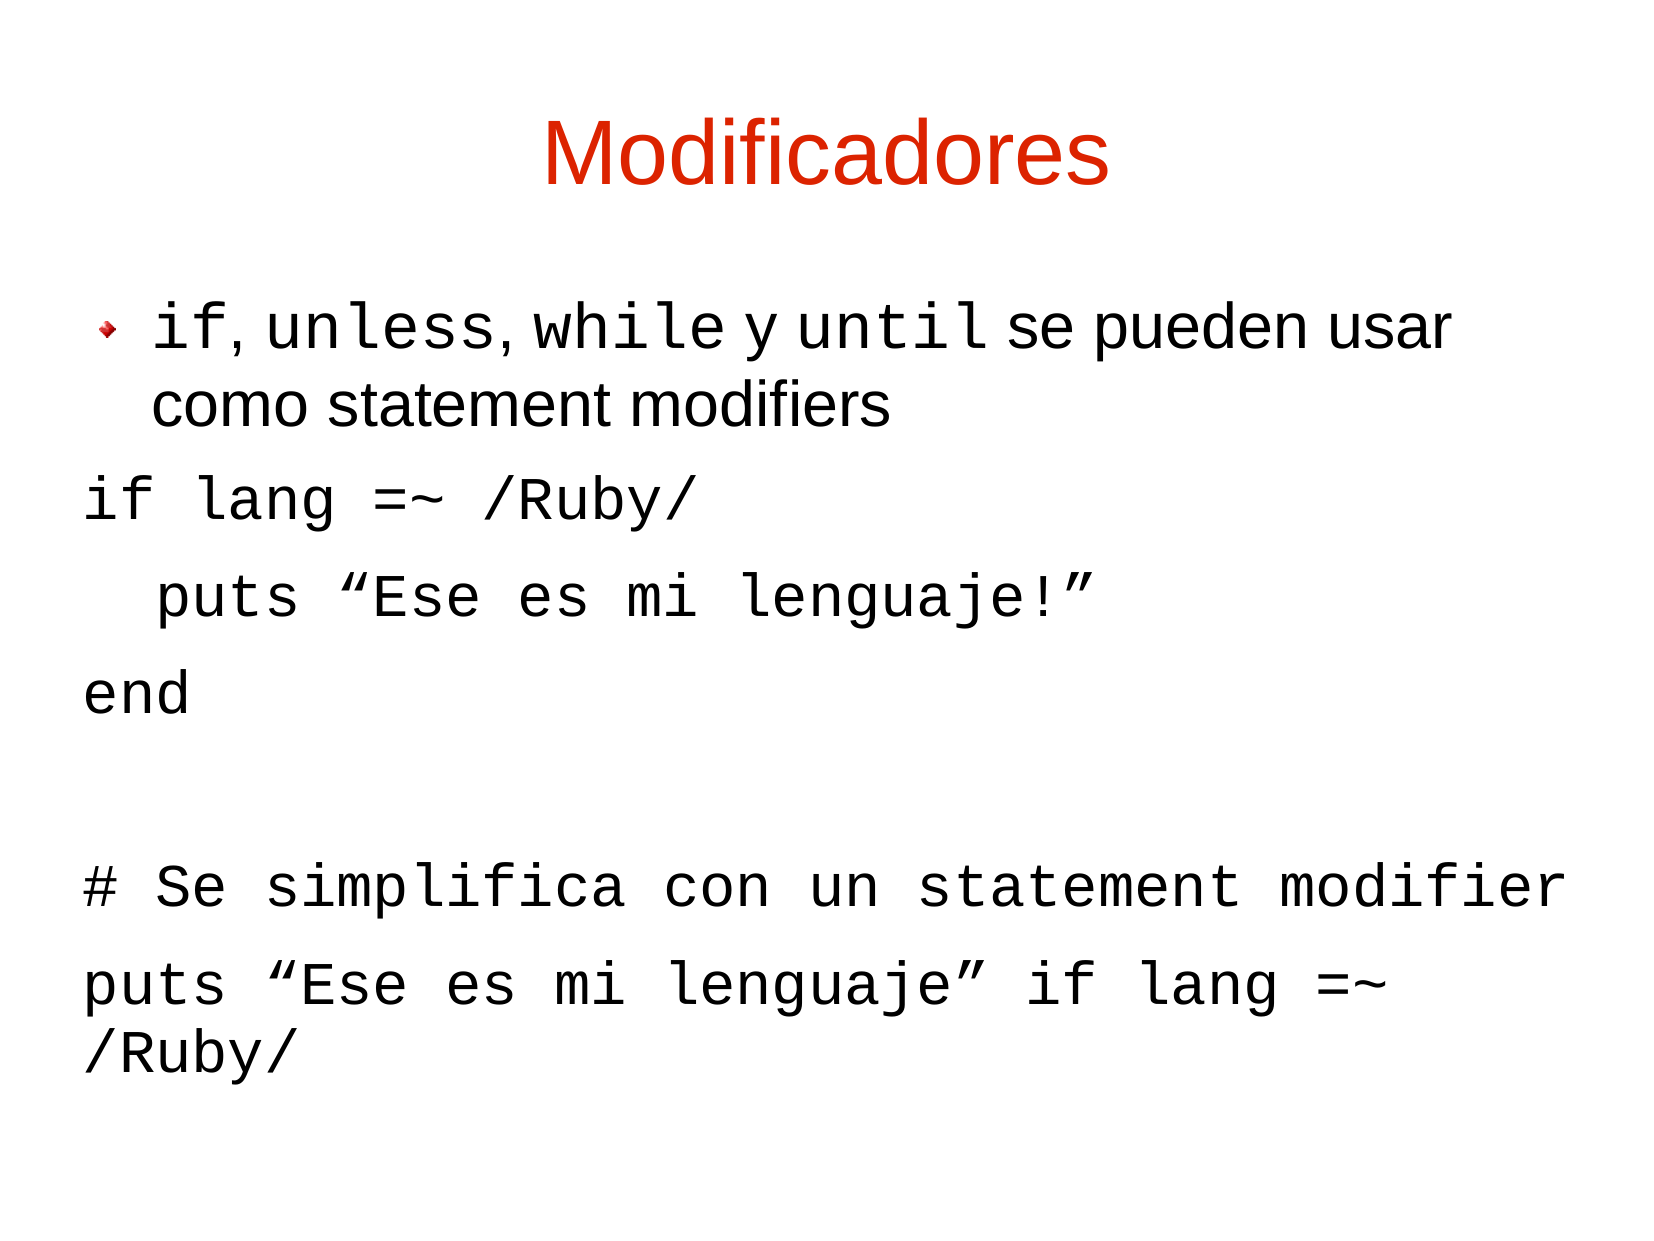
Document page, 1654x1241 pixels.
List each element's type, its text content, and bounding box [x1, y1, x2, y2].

title Modificadores [82, 49, 1571, 257]
list if, unless, while y until se pueden usar como statement modifiers if lang =~ /Ruby/ puts “Ese es mi lenguaje!” end # Se simplifica con un statement modifier puts “Ese es mi lenguaje” if lang =~ /Ruby/ [82, 290, 1571, 1109]
